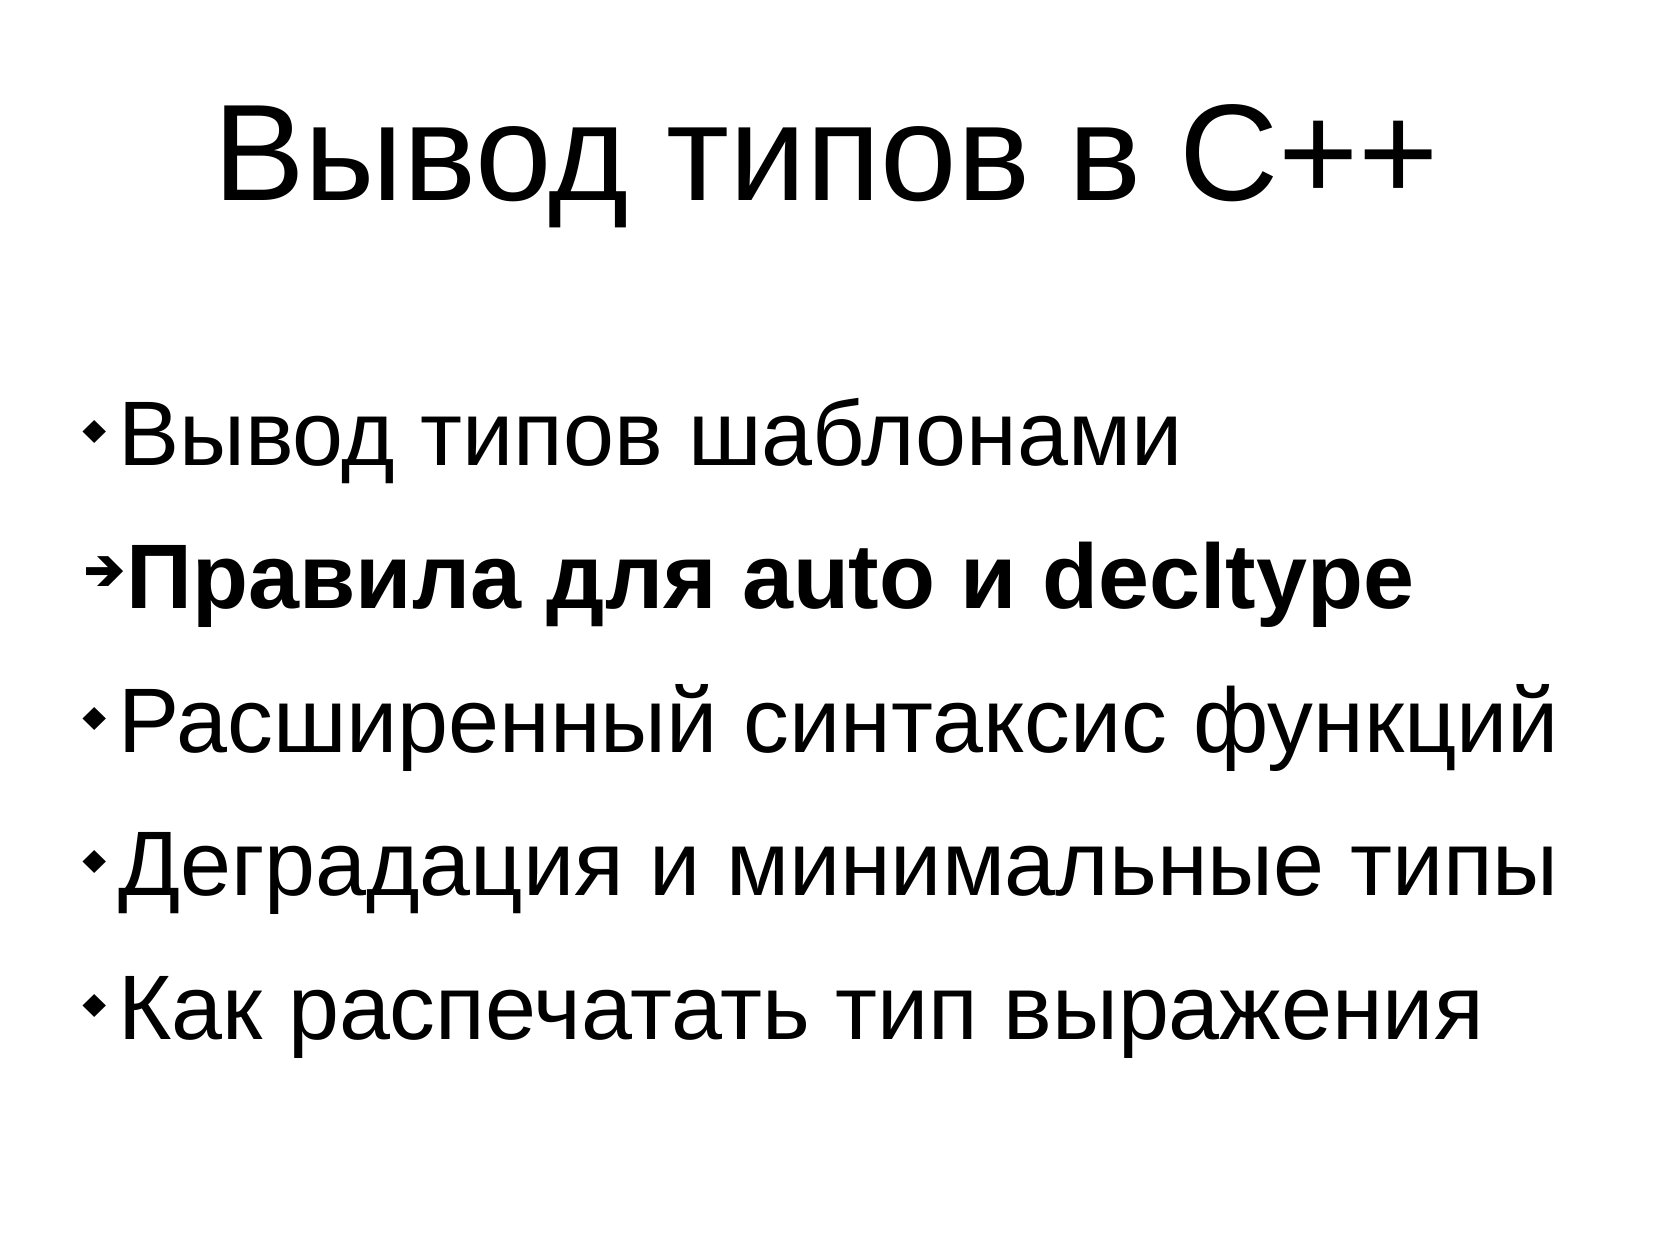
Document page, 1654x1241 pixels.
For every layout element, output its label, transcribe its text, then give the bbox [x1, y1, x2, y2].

title Вывод типов в C++ [82, 49, 1571, 257]
subtitle Вывод типов шаблонами Правила для auto и decltype Расширенный синтаксис функций Деградация и минимальные типы Как распечатать тип выражения [82, 290, 1571, 1111]
